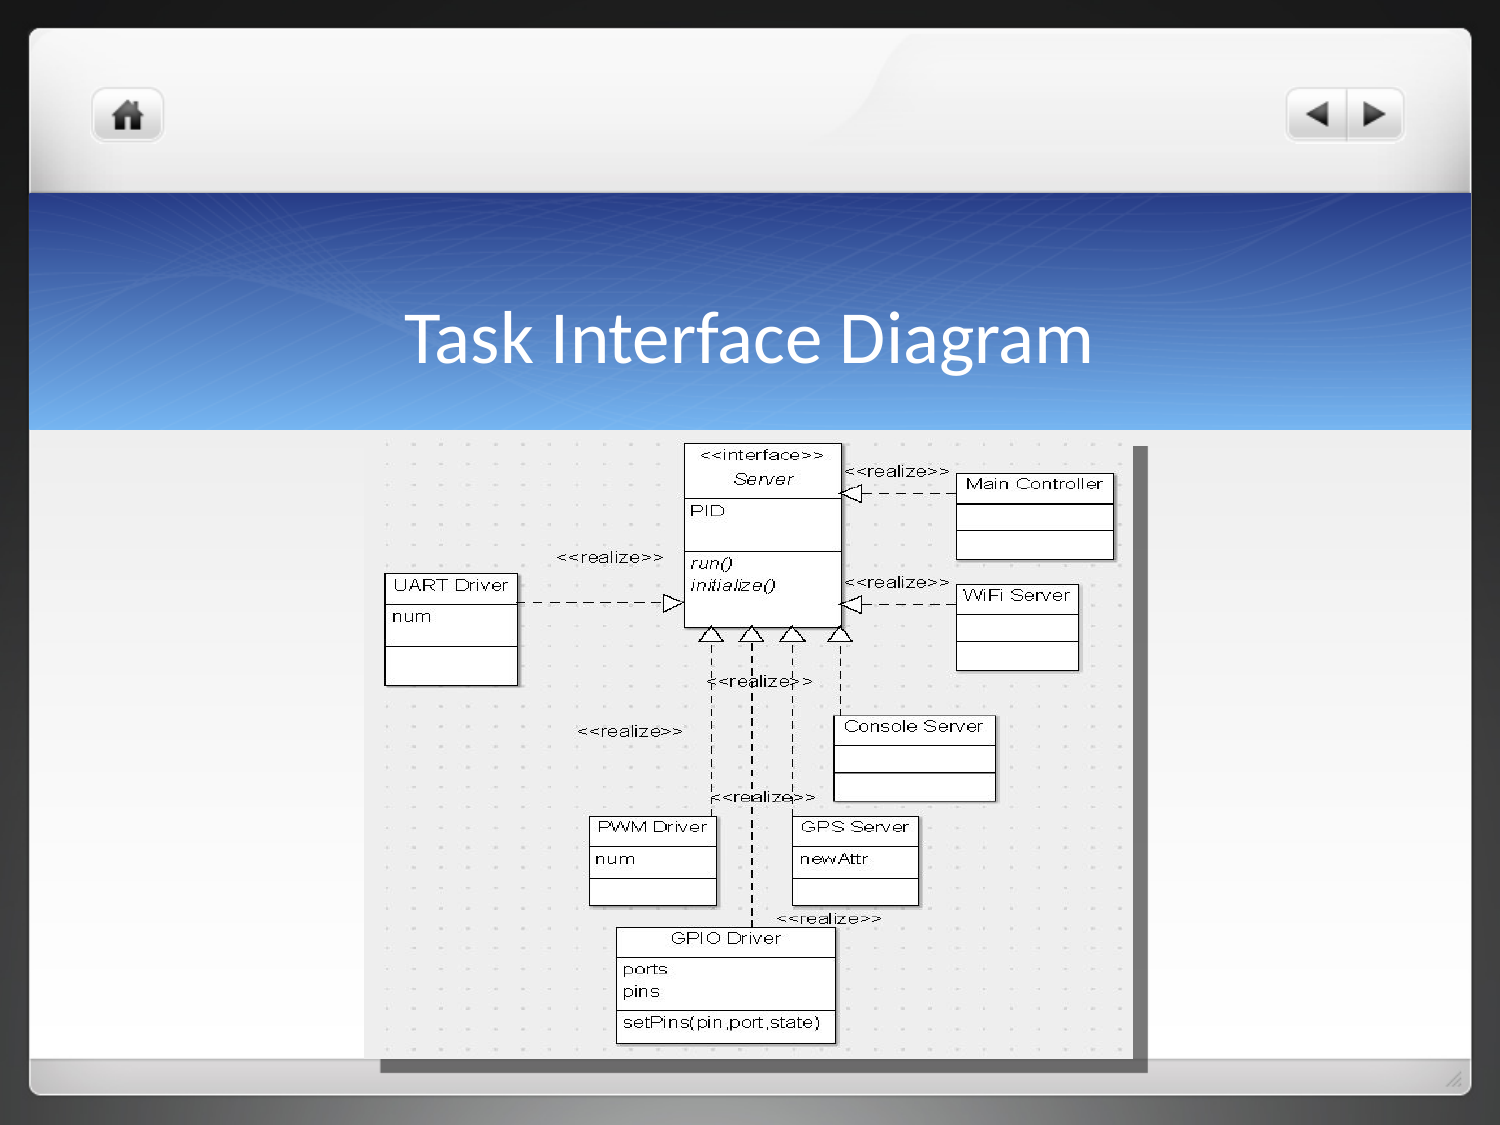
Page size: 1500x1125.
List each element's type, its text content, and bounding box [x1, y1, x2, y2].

title Task Interface Diagram [68, 240, 1432, 426]
picture [0, 0, 1500, 1125]
